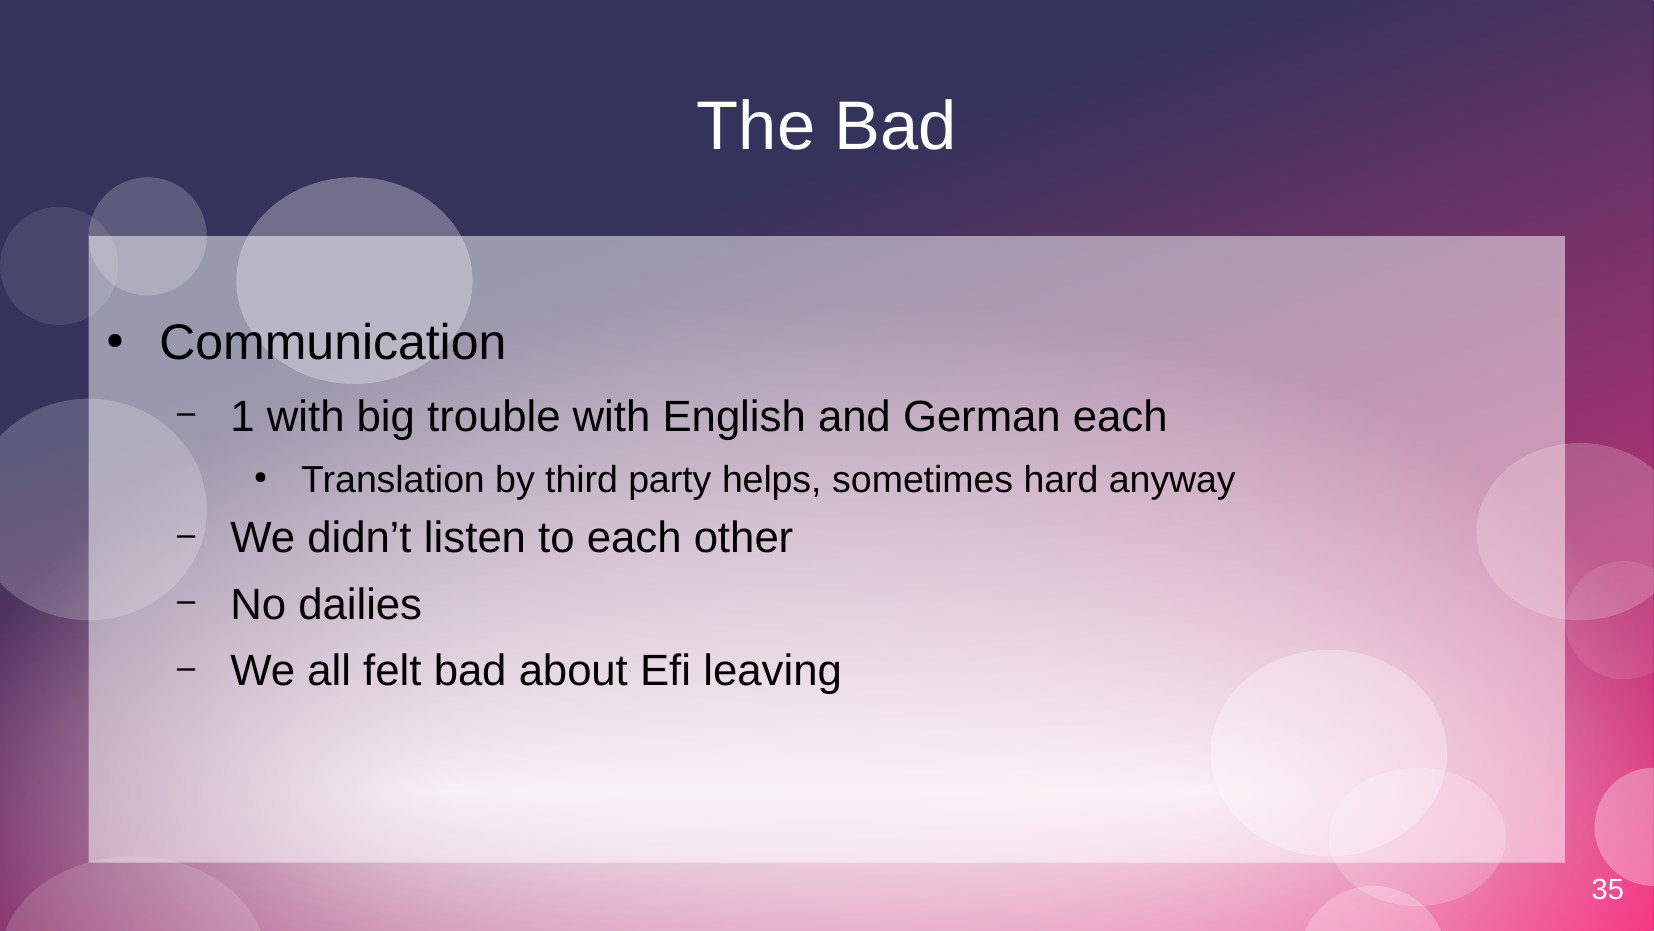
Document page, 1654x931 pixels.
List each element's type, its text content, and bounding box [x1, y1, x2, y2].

title The Bad [88, 44, 1565, 207]
list Communication 1 with big trouble with English and German each Translation by third party helps, sometimes hard anyway We didn’t listen to each other No dailies We all felt bad about Efi leaving [88, 236, 1565, 863]
